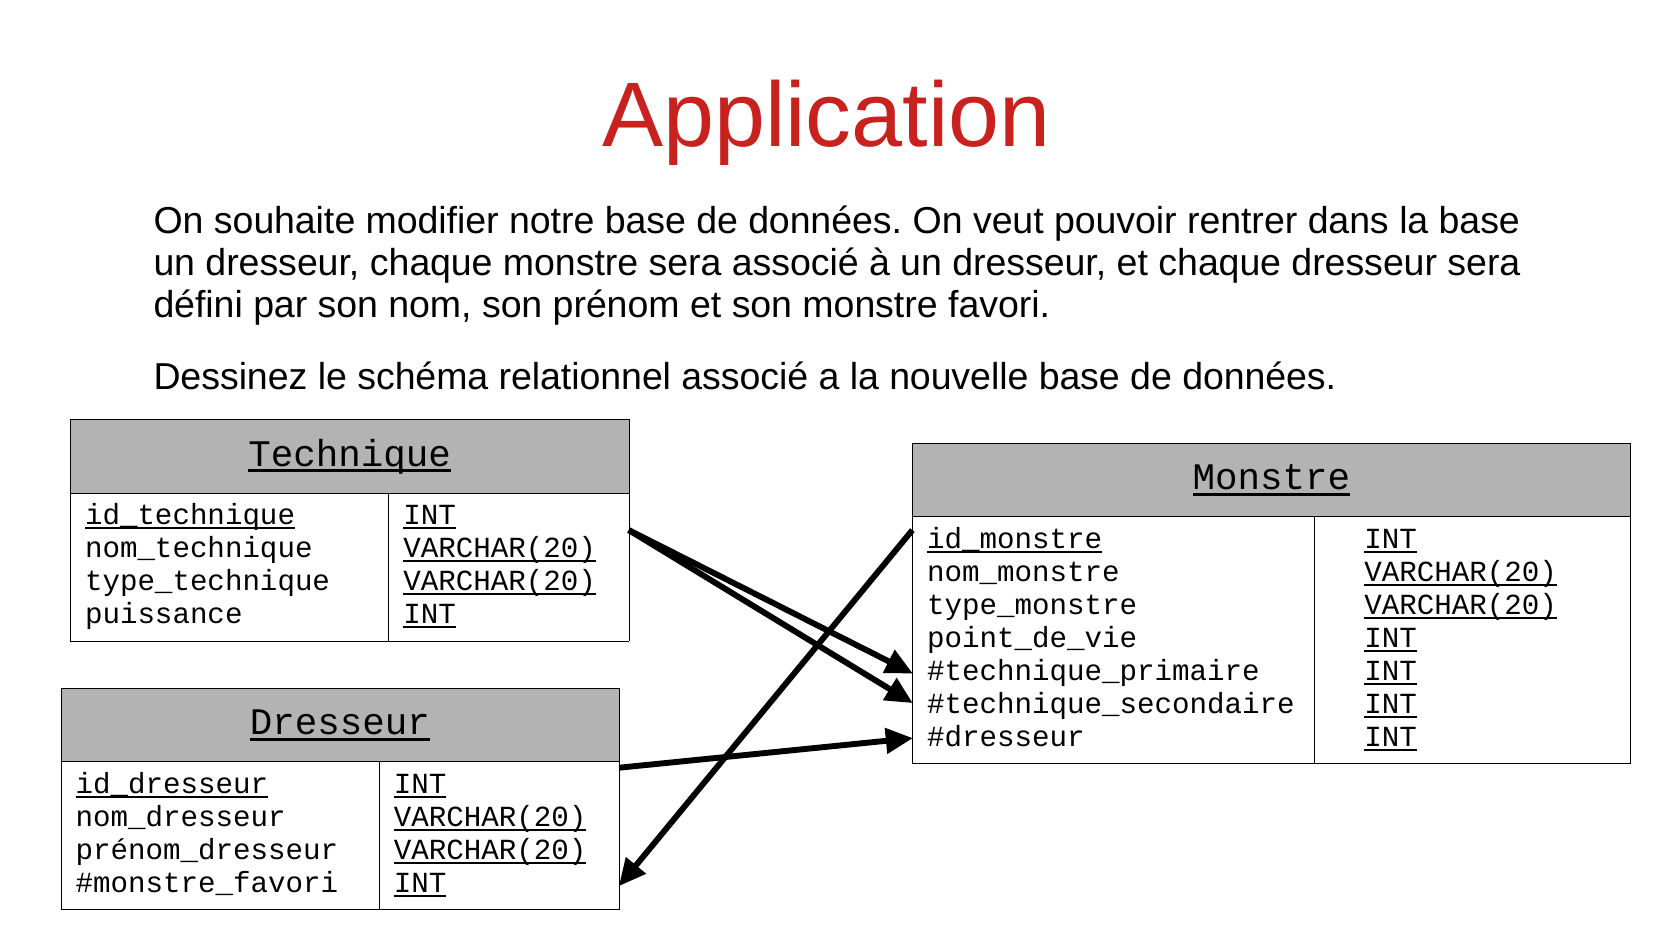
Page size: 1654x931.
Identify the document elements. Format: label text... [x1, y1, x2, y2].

table_cell INT VARCHAR(20) VARCHAR(20) INT [389, 494, 629, 641]
table_header Technique [71, 420, 629, 493]
table_cell id_technique nom_technique type_technique puissance [71, 494, 388, 641]
table_header Dresseur [62, 689, 619, 761]
table_cell id_monstre nom_monstre type_monstre point_de_vie #technique_primaire #technique_secondaire #dresseur [913, 517, 1314, 763]
title Application [82, 37, 1571, 193]
list On souhaite modifier notre base de données. On veut pouvoir rentrer dans la base un dresseur, chaque monstre sera associé à un dresseur, et chaque dresseur sera défini par son nom, son prénom et son monstre favori. Dessinez le schéma relationnel associé a la nouvelle base de données. [82, 199, 1571, 426]
table_header Monstre [913, 444, 1630, 516]
table_cell INT VARCHAR(20) VARCHAR(20) INT [380, 762, 619, 909]
table_cell id_dresseur nom_dresseur prénom_dresseur #monstre_favori [62, 762, 379, 909]
table_cell INT VARCHAR(20) VARCHAR(20) INT INT INT INT [1315, 517, 1630, 763]
